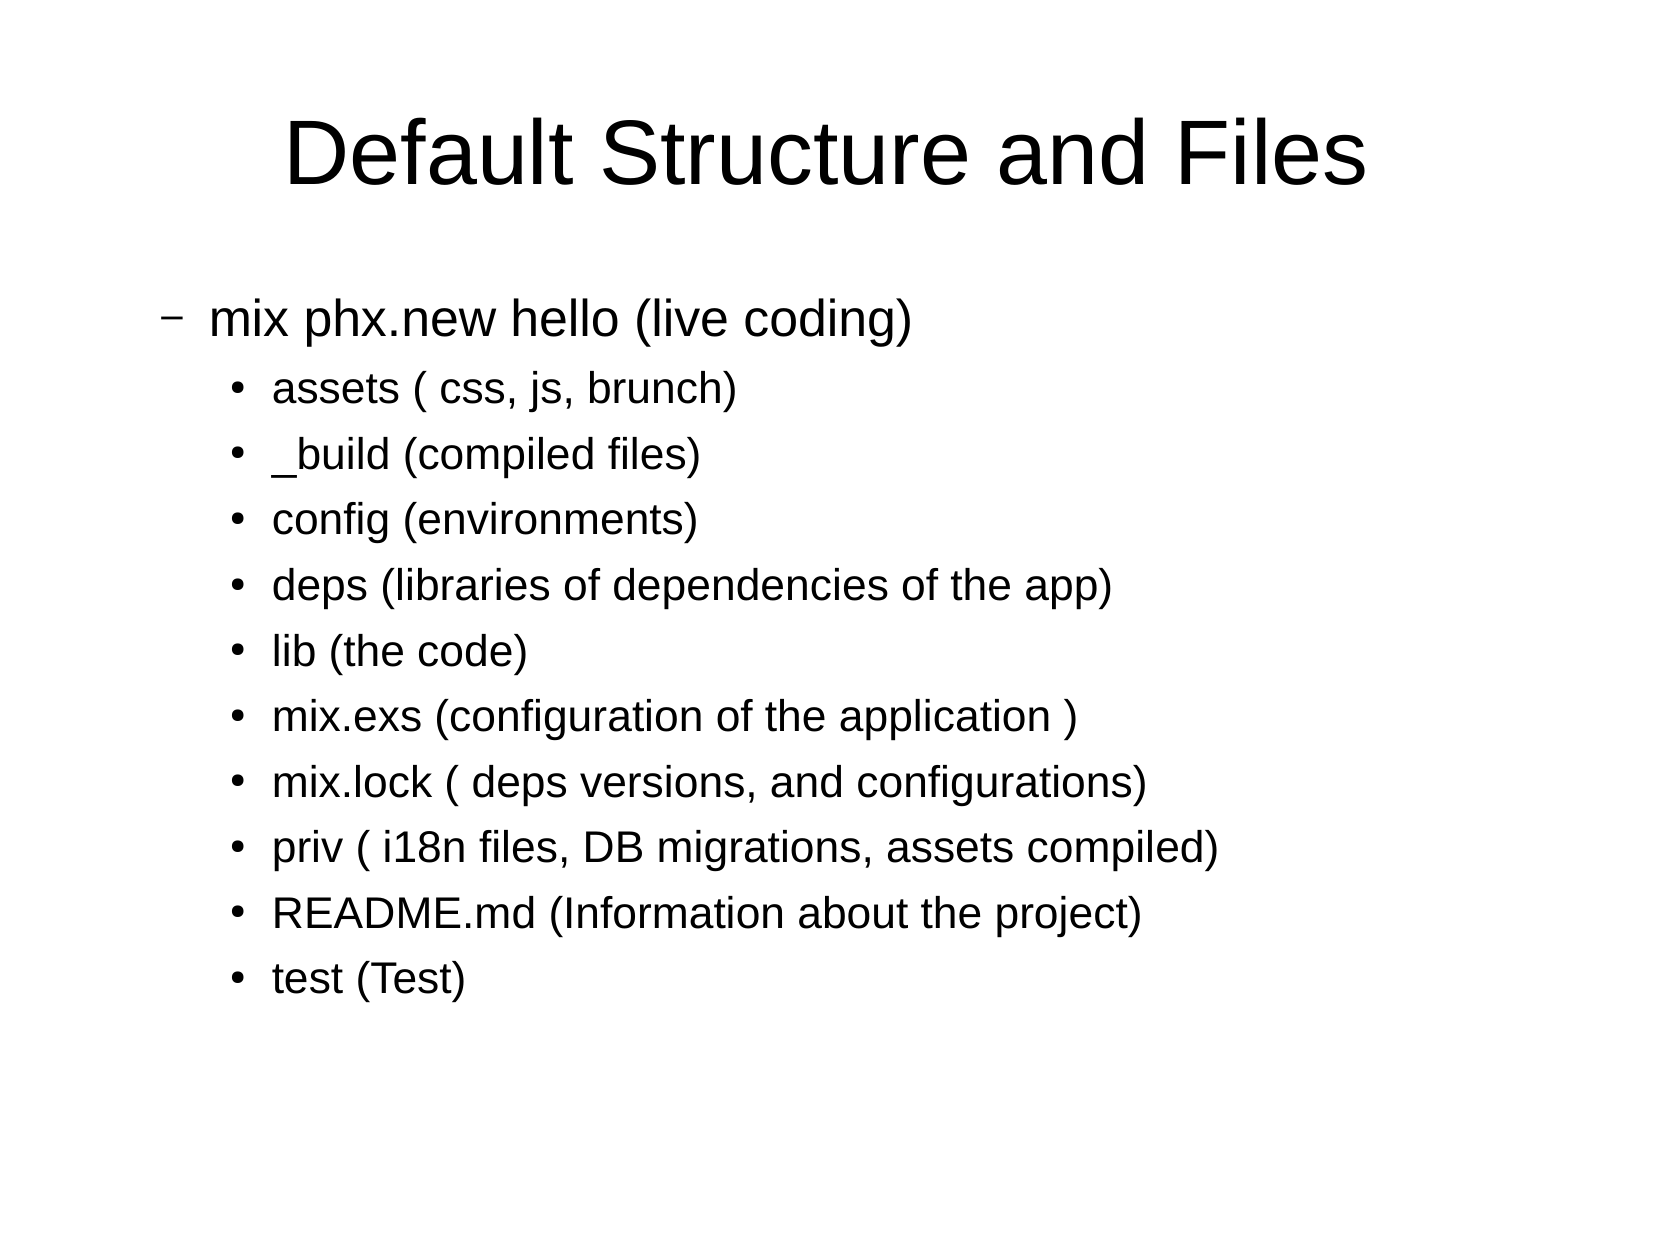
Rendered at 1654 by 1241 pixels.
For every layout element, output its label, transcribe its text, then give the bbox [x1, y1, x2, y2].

title Default Structure and Files [82, 49, 1571, 257]
list mix phx.new hello (live coding) assets ( css, js, brunch) _build (compiled files) config (environments) deps (libraries of dependencies of the app) lib (the code) mix.exs (configuration of the application ) mix.lock ( deps versions, and configurations) priv ( i18n files, DB migrations, assets compiled) README.md (Information about the project) test (Test) [82, 290, 1571, 1010]
